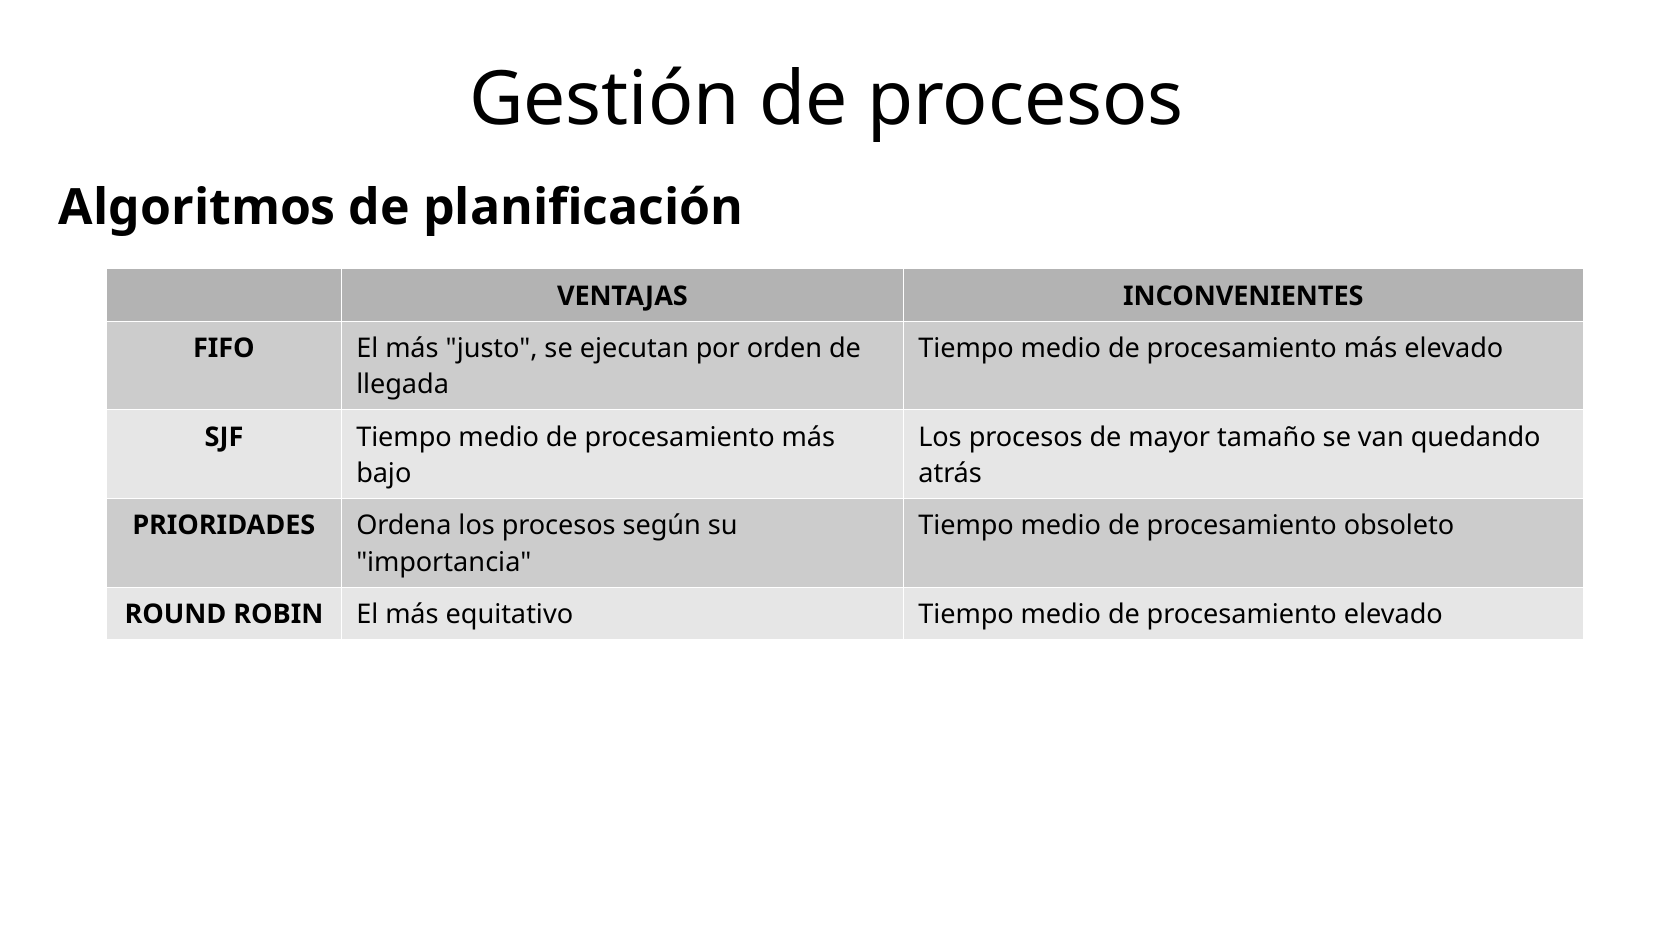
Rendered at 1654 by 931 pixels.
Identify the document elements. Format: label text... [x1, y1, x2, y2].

table_header VENTAJAS [342, 269, 903, 321]
table_cell ROUND ROBIN [107, 588, 341, 639]
table_cell Tiempo medio de procesamiento obsoleto [904, 499, 1583, 587]
table_cell FIFO [107, 322, 341, 409]
table_cell Tiempo medio de procesamiento más elevado [904, 322, 1583, 409]
table_cell SJF [107, 410, 341, 498]
table_cell El más equitativo [342, 588, 903, 639]
table_cell Tiempo medio de procesamiento elevado [904, 588, 1583, 639]
table_cell Ordena los procesos según su "importancia" [342, 499, 903, 587]
table_header INCONVENIENTES [904, 269, 1583, 321]
table_cell El más "justo", se ejecutan por orden de llegada [342, 322, 903, 409]
table_cell Tiempo medio de procesamiento más bajo [342, 410, 903, 498]
table_cell Los procesos de mayor tamaño se van quedando atrás [904, 410, 1583, 498]
table_header [107, 269, 341, 321]
list Algoritmos de planificación [59, 171, 1595, 904]
title Gestión de procesos [82, 42, 1571, 148]
table_cell PRIORIDADES [107, 499, 341, 587]
